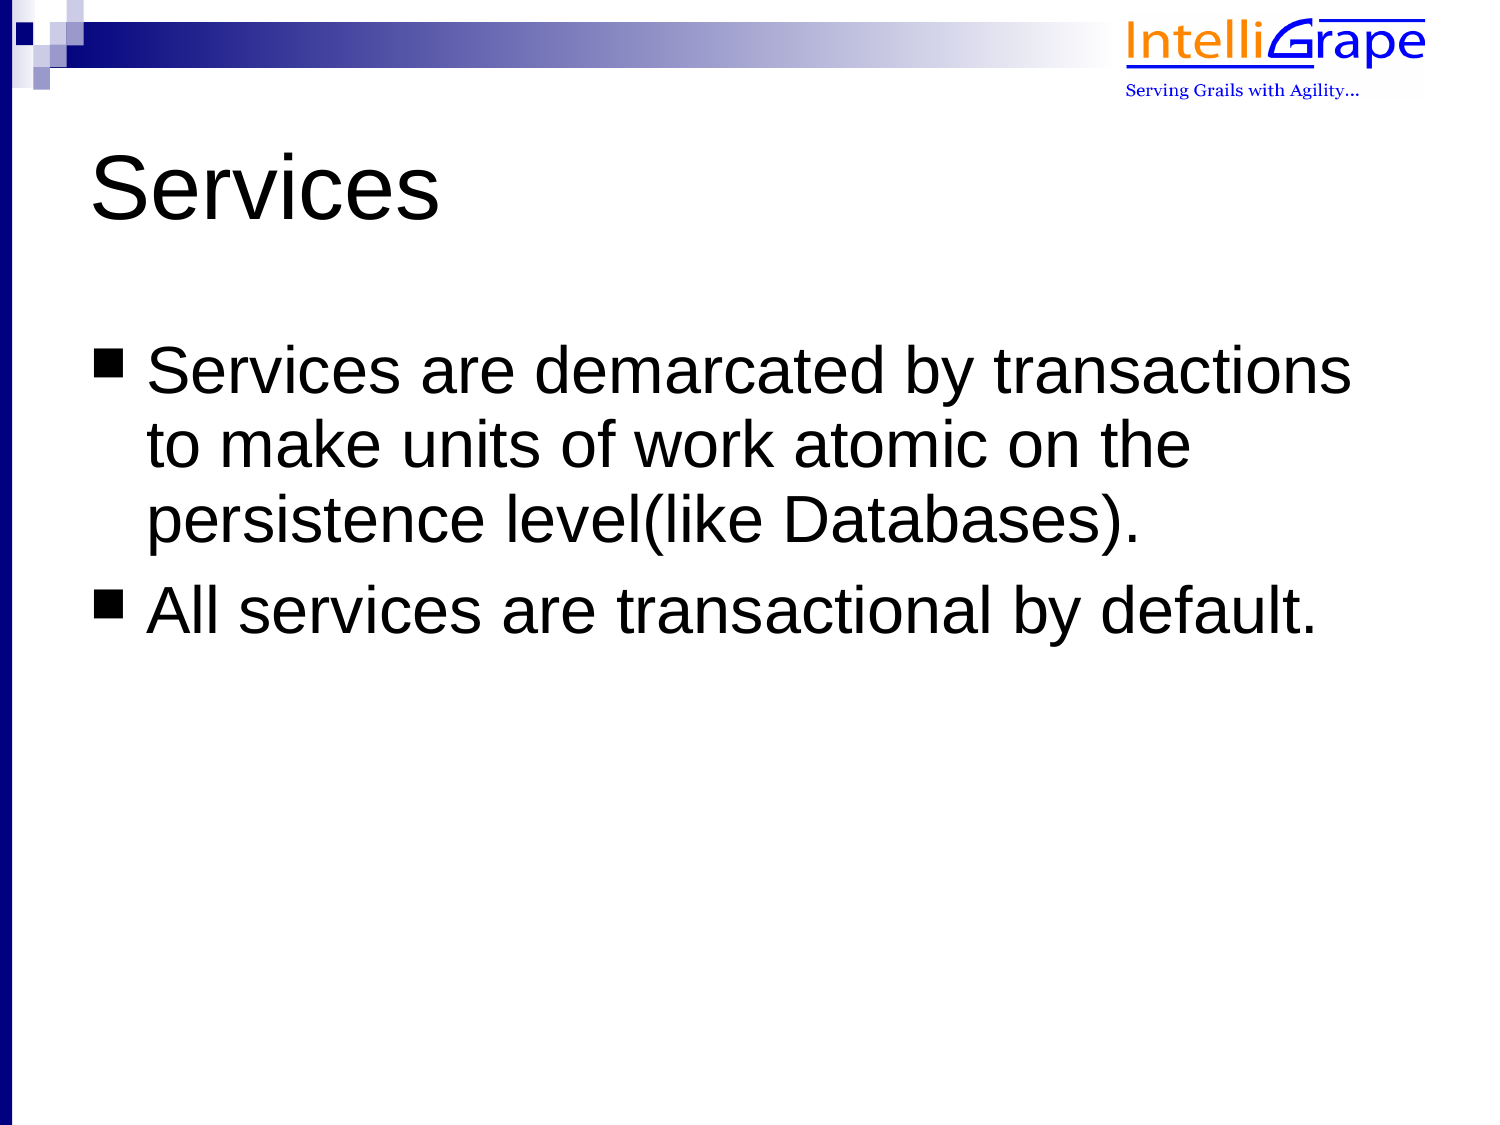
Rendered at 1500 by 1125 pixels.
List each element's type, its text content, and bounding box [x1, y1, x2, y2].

list Services are demarcated by transactions to make units of work atomic on the persistence level(like Databases). All services are transactional by default. [75, 324, 1426, 1068]
title Services [75, 74, 1426, 301]
picture [1125, 12, 1425, 74]
